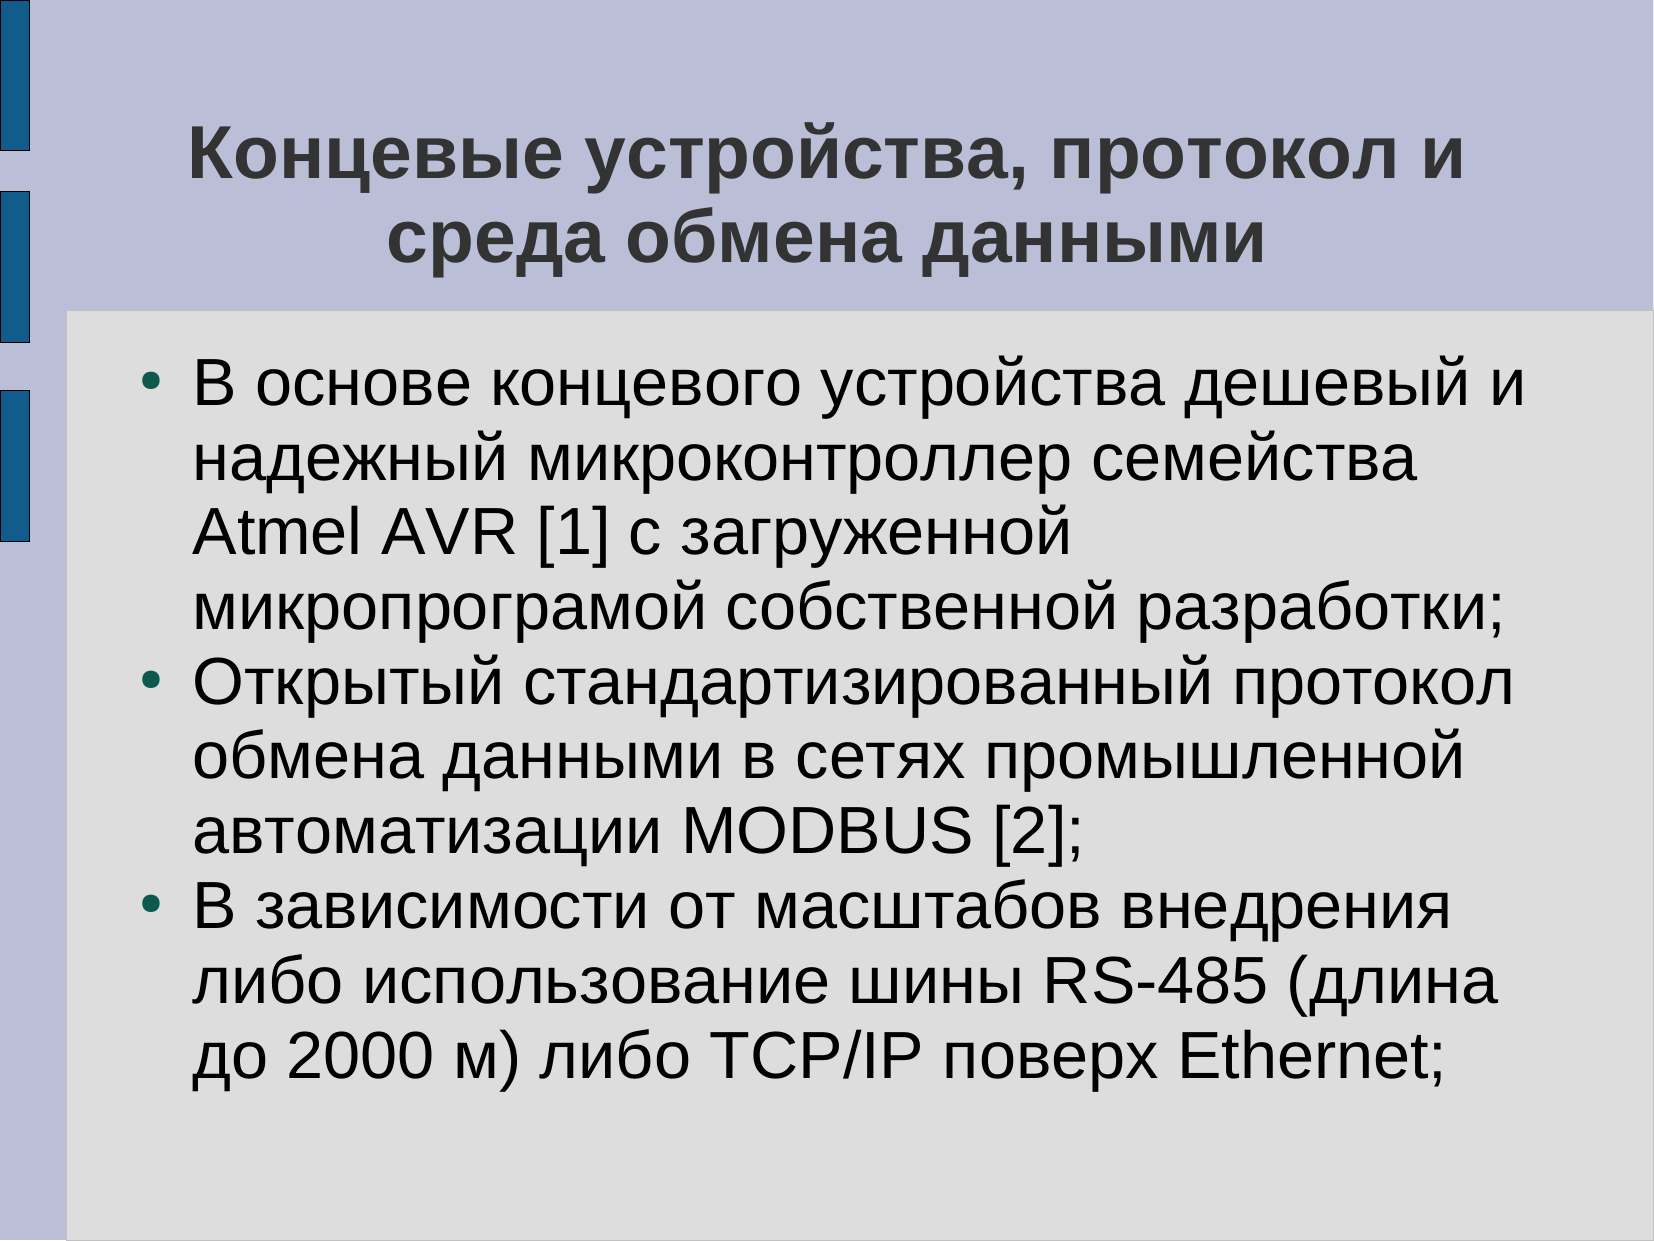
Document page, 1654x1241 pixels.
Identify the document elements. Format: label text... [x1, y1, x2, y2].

title Концевые устройства, протокол и среда обмена данными [121, 91, 1534, 299]
list В основе концевого устройства дешевый и надежный микроконтроллер семейства Atmel AVR [1] с загруженной микропрограмой собственной разработки; Открытый стандартизированный протокол обмена данными в сетях промышленной автоматизации MODBUS [2]; В зависимости от масштабов внедрения либо использование шины RS-485 (длина до 2000 м) либо TCP/IP поверх Ethernet; [121, 344, 1534, 1164]
